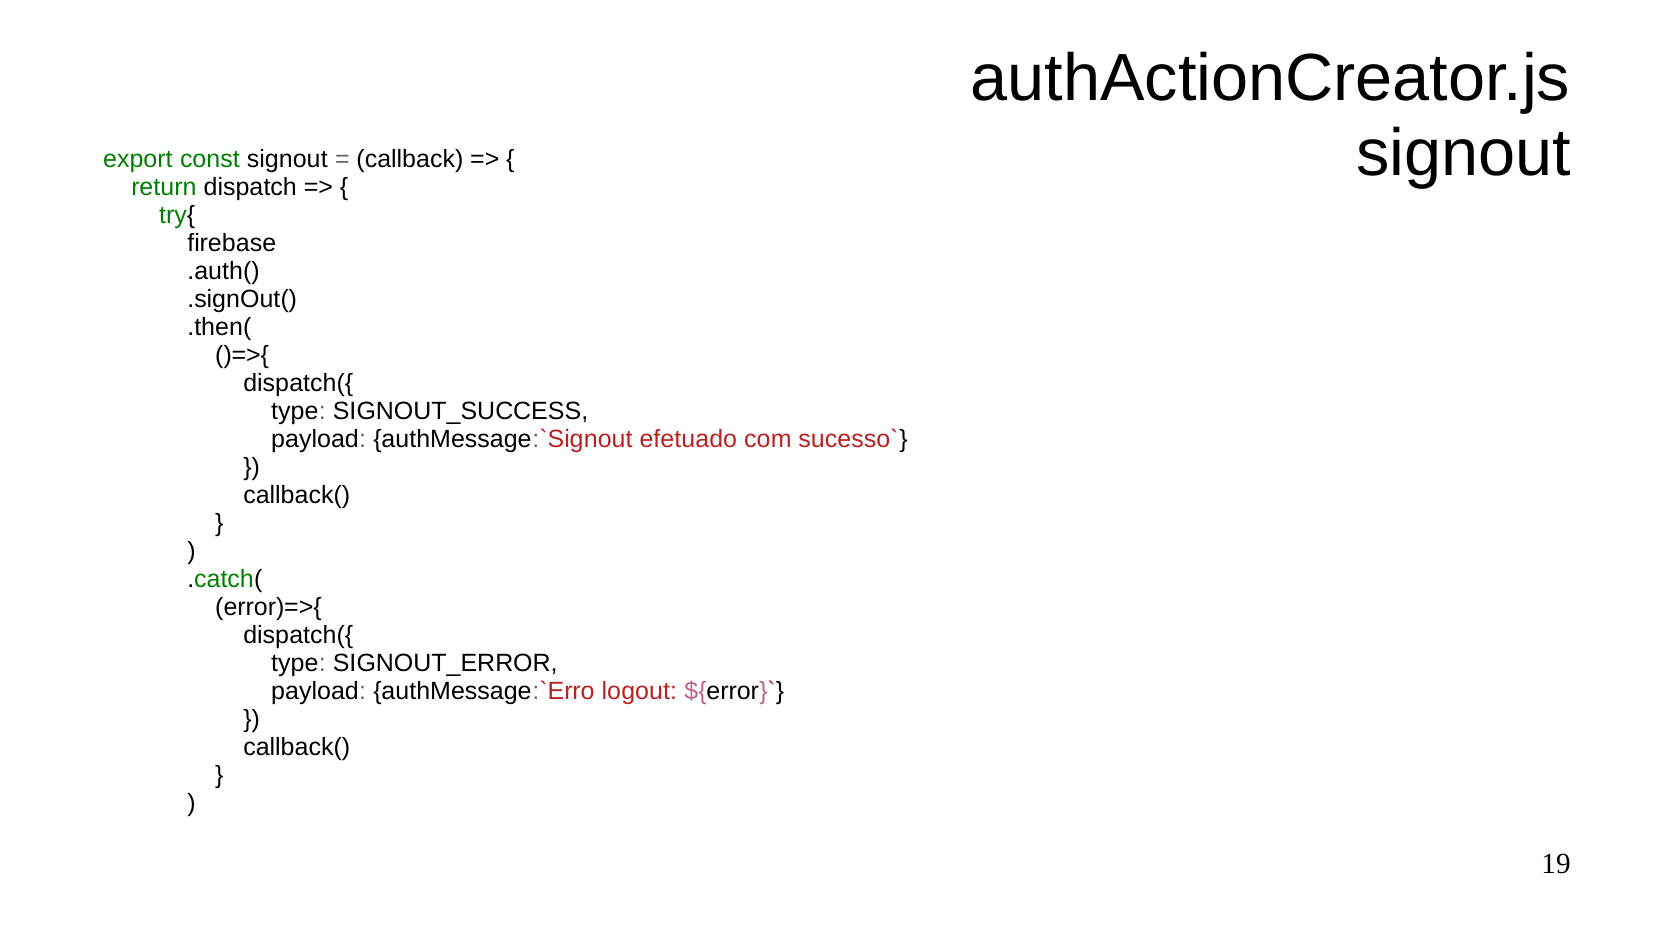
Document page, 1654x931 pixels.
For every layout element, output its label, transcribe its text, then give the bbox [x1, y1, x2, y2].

text_box export const signout = (callback) => { return dispatch => { try{ firebase .auth() .signOut() .then( ()=>{ dispatch({ type: SIGNOUT_SUCCESS, payload: {authMessage:`Signout efetuado com sucesso`} }) callback() } ) .catch( (error)=>{ dispatch({ type: SIGNOUT_ERROR, payload: {authMessage:`Erro logout: ${error}`} }) callback() } ) [88, 137, 1503, 853]
title authActionCreator.js signout [82, 37, 1571, 193]
